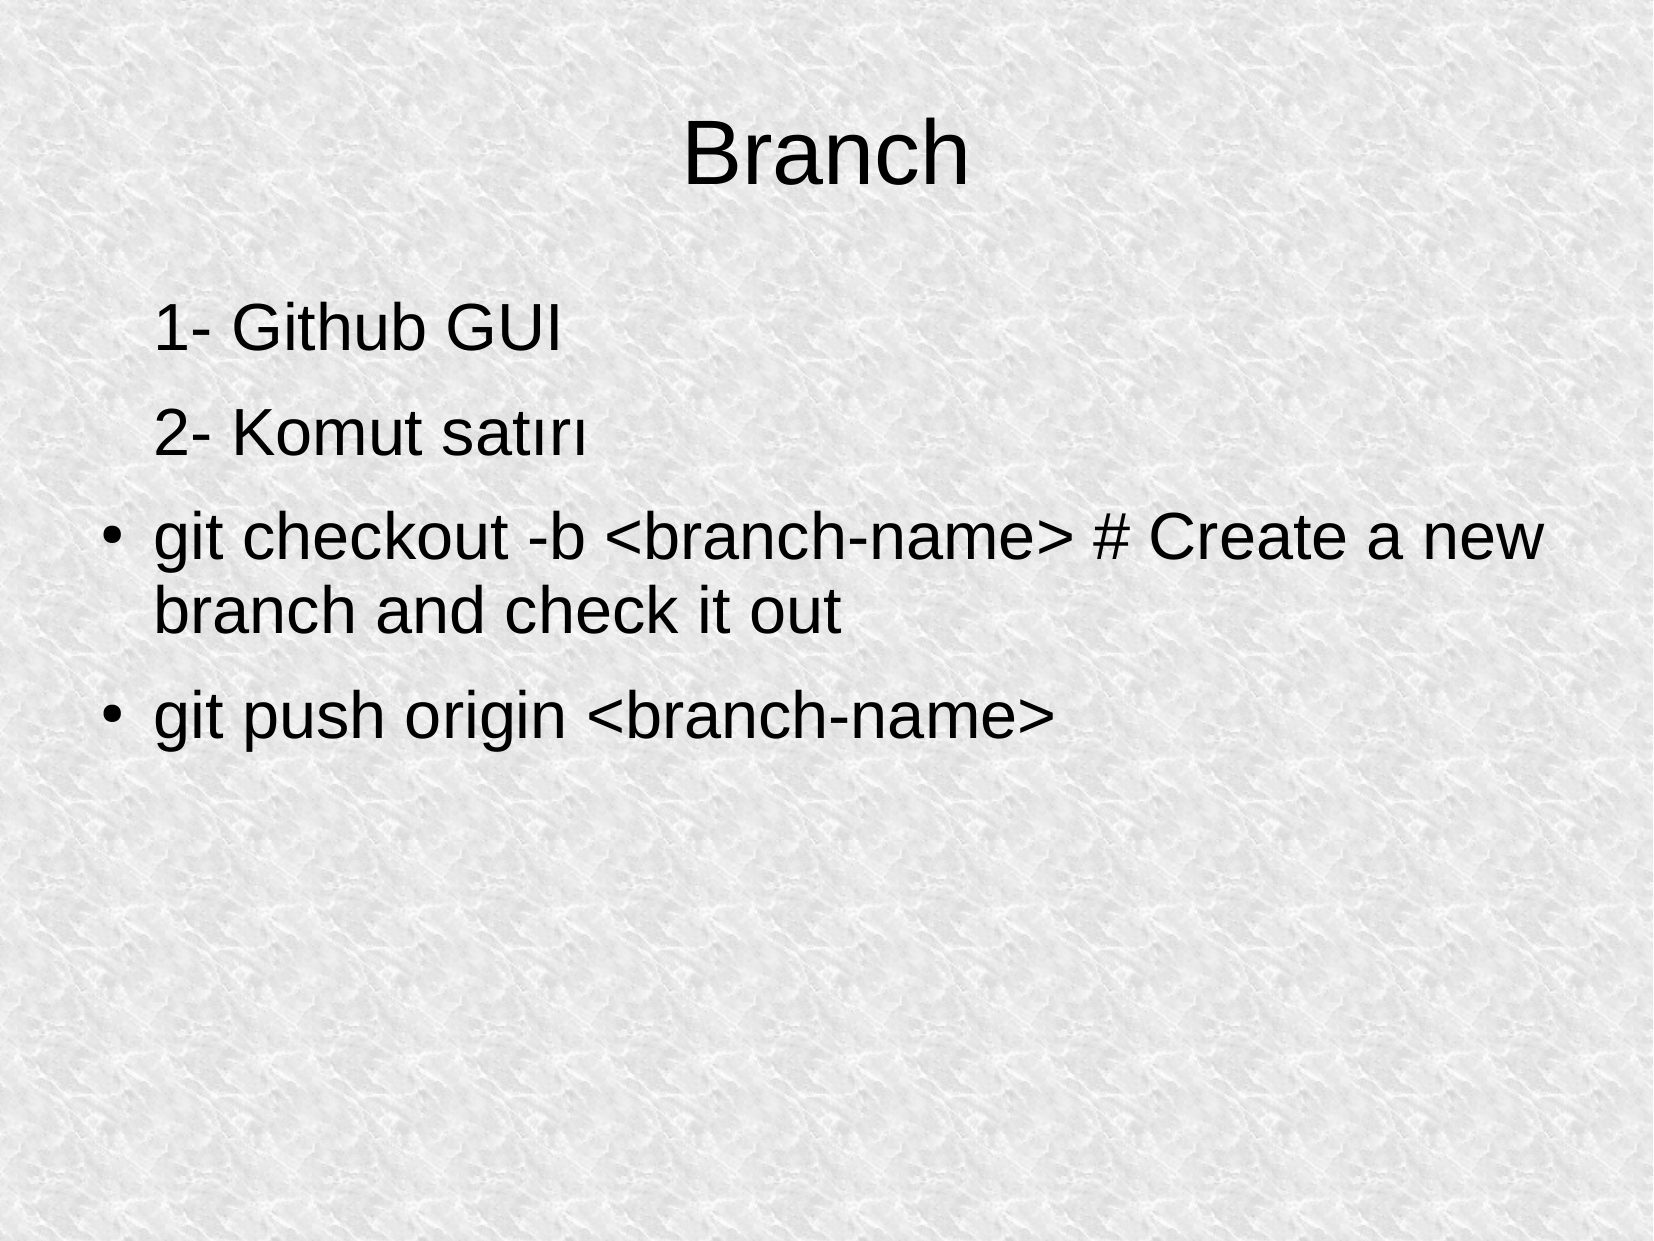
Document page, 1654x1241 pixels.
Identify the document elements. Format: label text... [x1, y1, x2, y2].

list 1- Github GUI 2- Komut satırı git checkout -b <branch-name> # Create a new branch and check it out git push origin <branch-name> [82, 290, 1571, 1010]
picture [0, 0, 1654, 1241]
title Branch [82, 49, 1571, 257]
